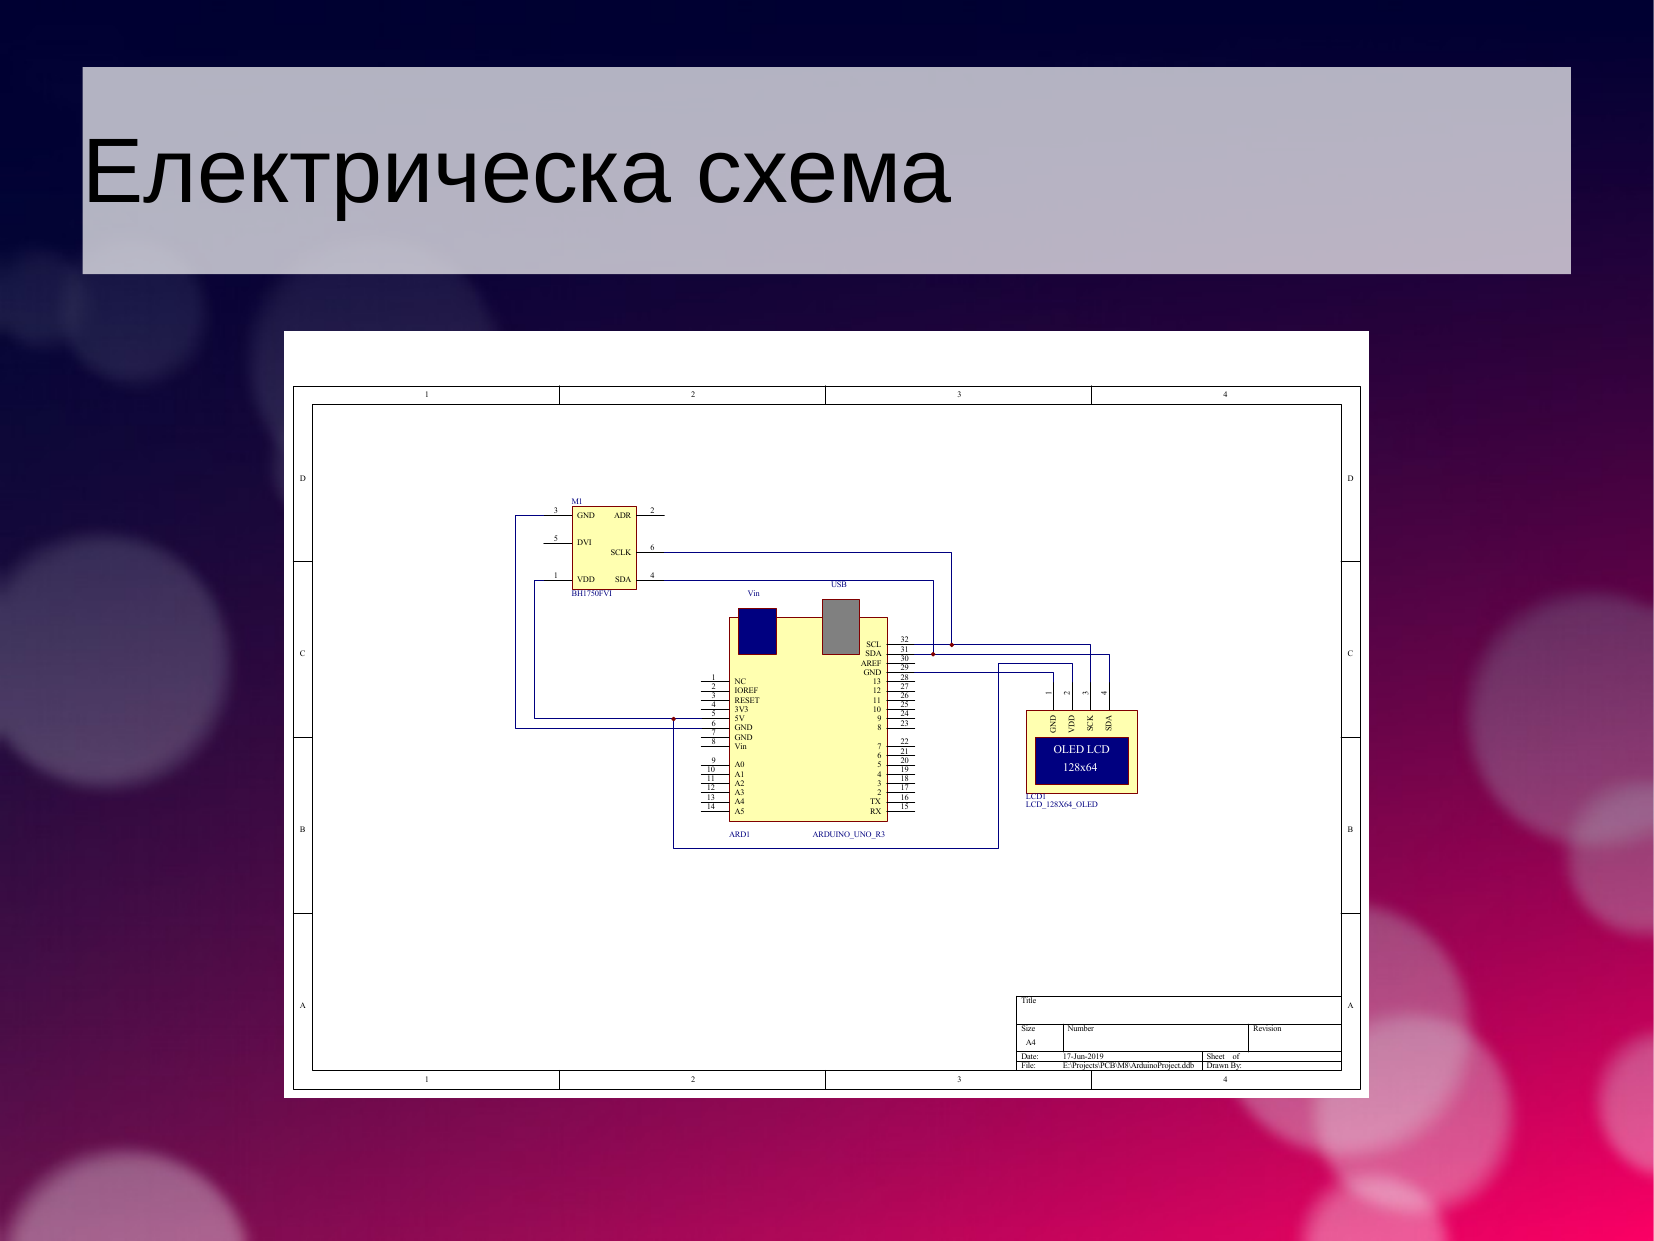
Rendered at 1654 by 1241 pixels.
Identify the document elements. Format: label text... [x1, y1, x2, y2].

title Електрическа схема [82, 67, 1571, 275]
picture [0, 0, 1654, 1241]
